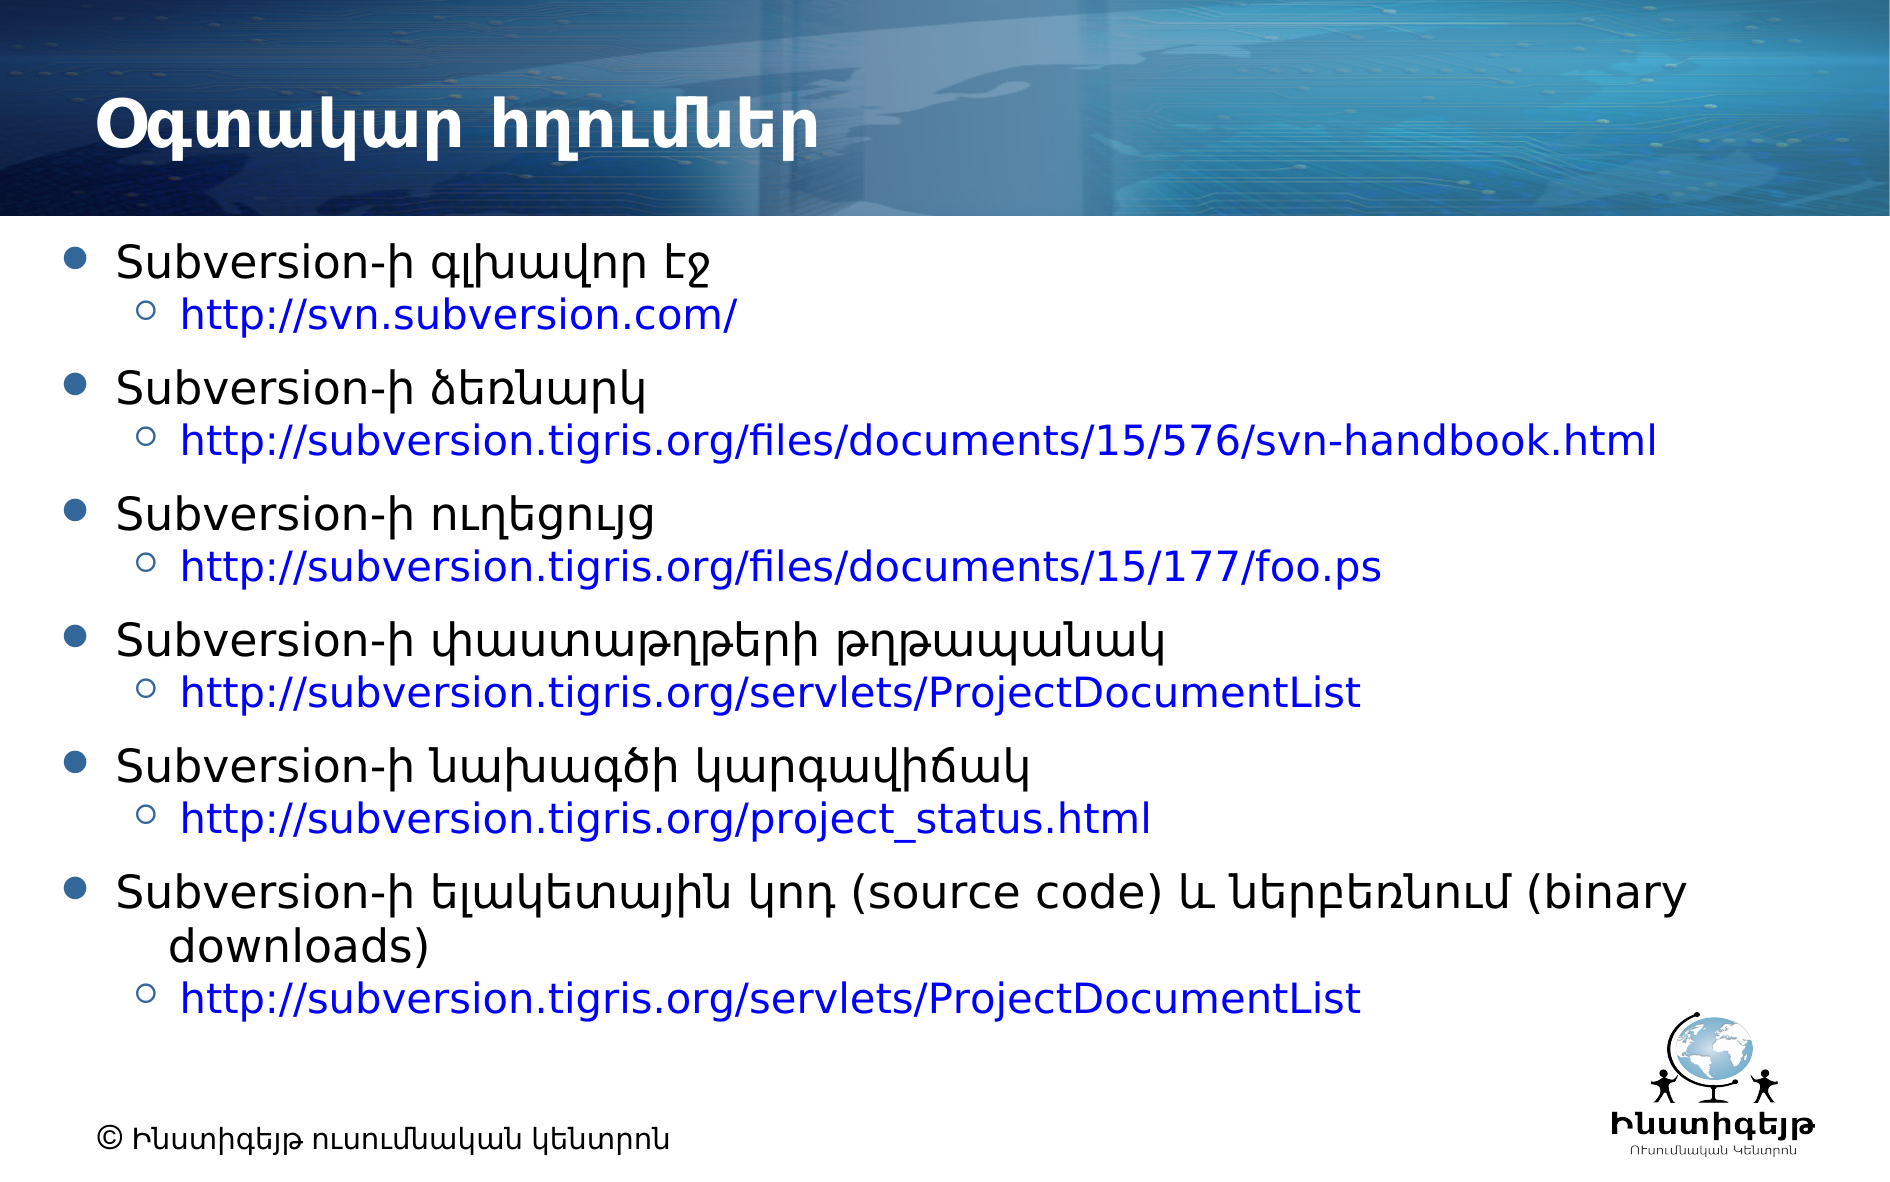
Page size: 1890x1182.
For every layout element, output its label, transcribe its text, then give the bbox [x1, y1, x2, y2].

list Subversion-ի գլխավոր էջ http://svn.subversion.com/ Subversion-ի ձեռնարկ http://subversion.tigris.org/files/documents/15/576/svn-handbook.html Subversion-ի ուղեցույց http://subversion.tigris.org/files/documents/15/177/foo.ps Subversion-ի փաստաթղթերի թղթապանակ http://subversion.tigris.org/servlets/ProjectDocumentList Subversion-ի նախագծի կարգավիճակ http://subversion.tigris.org/project_status.html Subversion-ի ելակետային կոդ (source code) և ներբեռնում (binary downloads) http://subversion.tigris.org/servlets/ProjectDocumentList [59, 236, 1831, 1022]
title Օգտակար հղումներ [94, 54, 1793, 210]
picture [1612, 1022, 1815, 1157]
picture [0, 0, 1890, 216]
